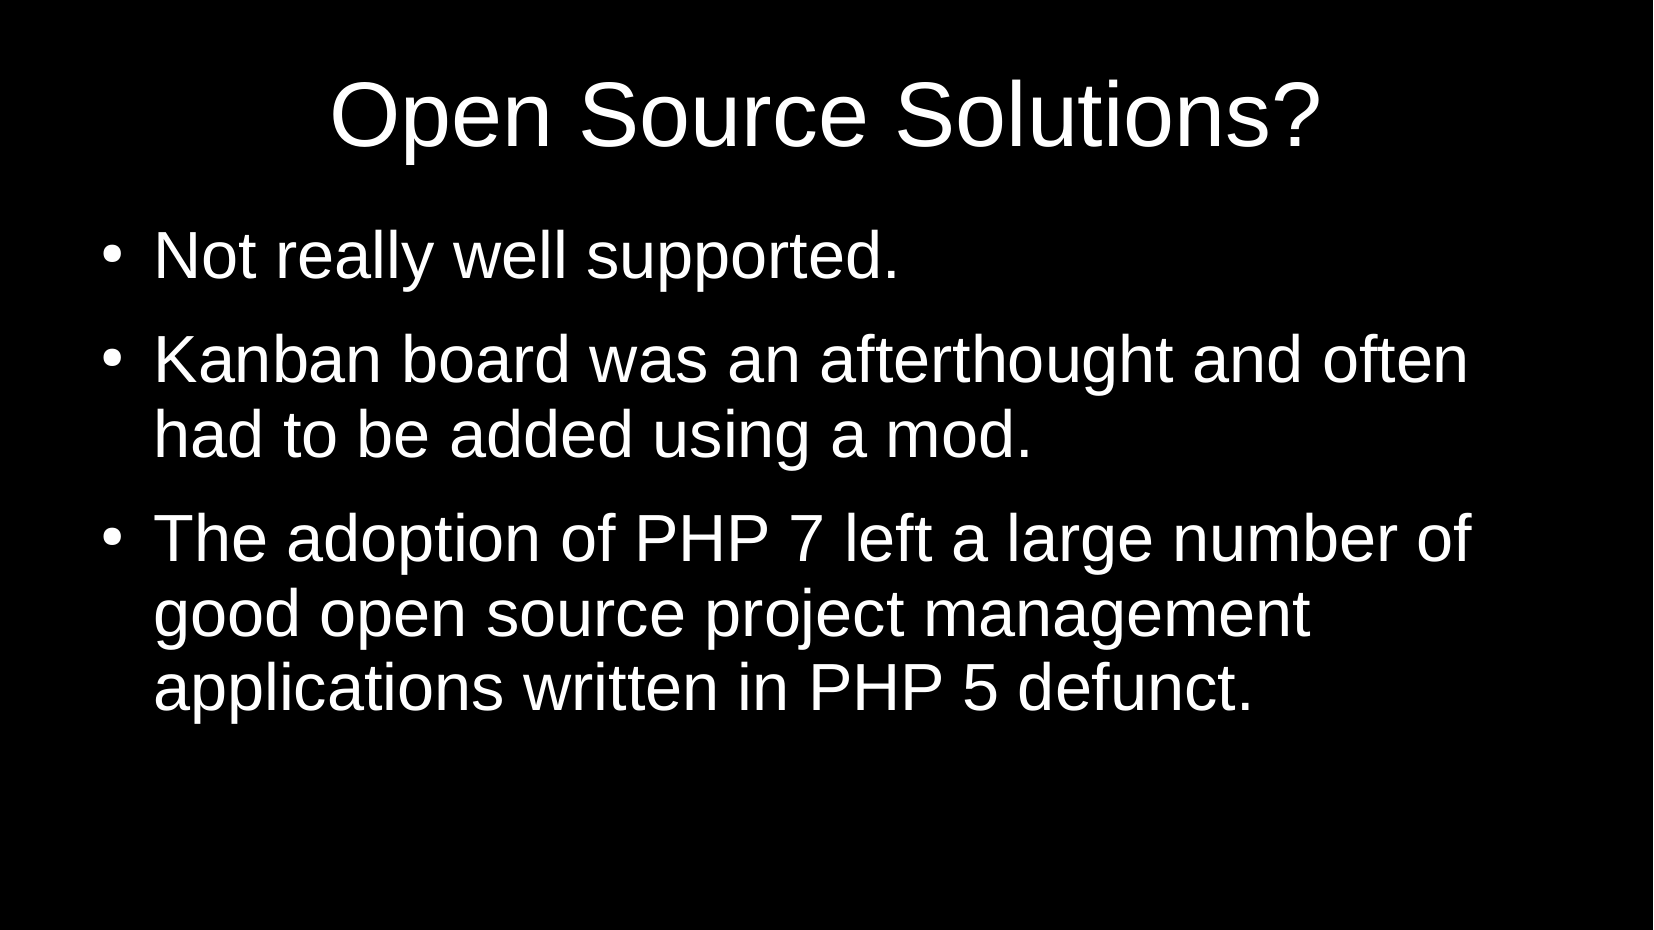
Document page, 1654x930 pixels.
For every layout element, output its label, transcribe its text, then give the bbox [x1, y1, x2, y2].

list Not really well supported. Kanban board was an afterthought and often had to be added using a mod. The adoption of PHP 7 left a large number of good open source project management applications written in PHP 5 defunct. [82, 217, 1571, 757]
title Open Source Solutions? [82, 37, 1571, 193]
